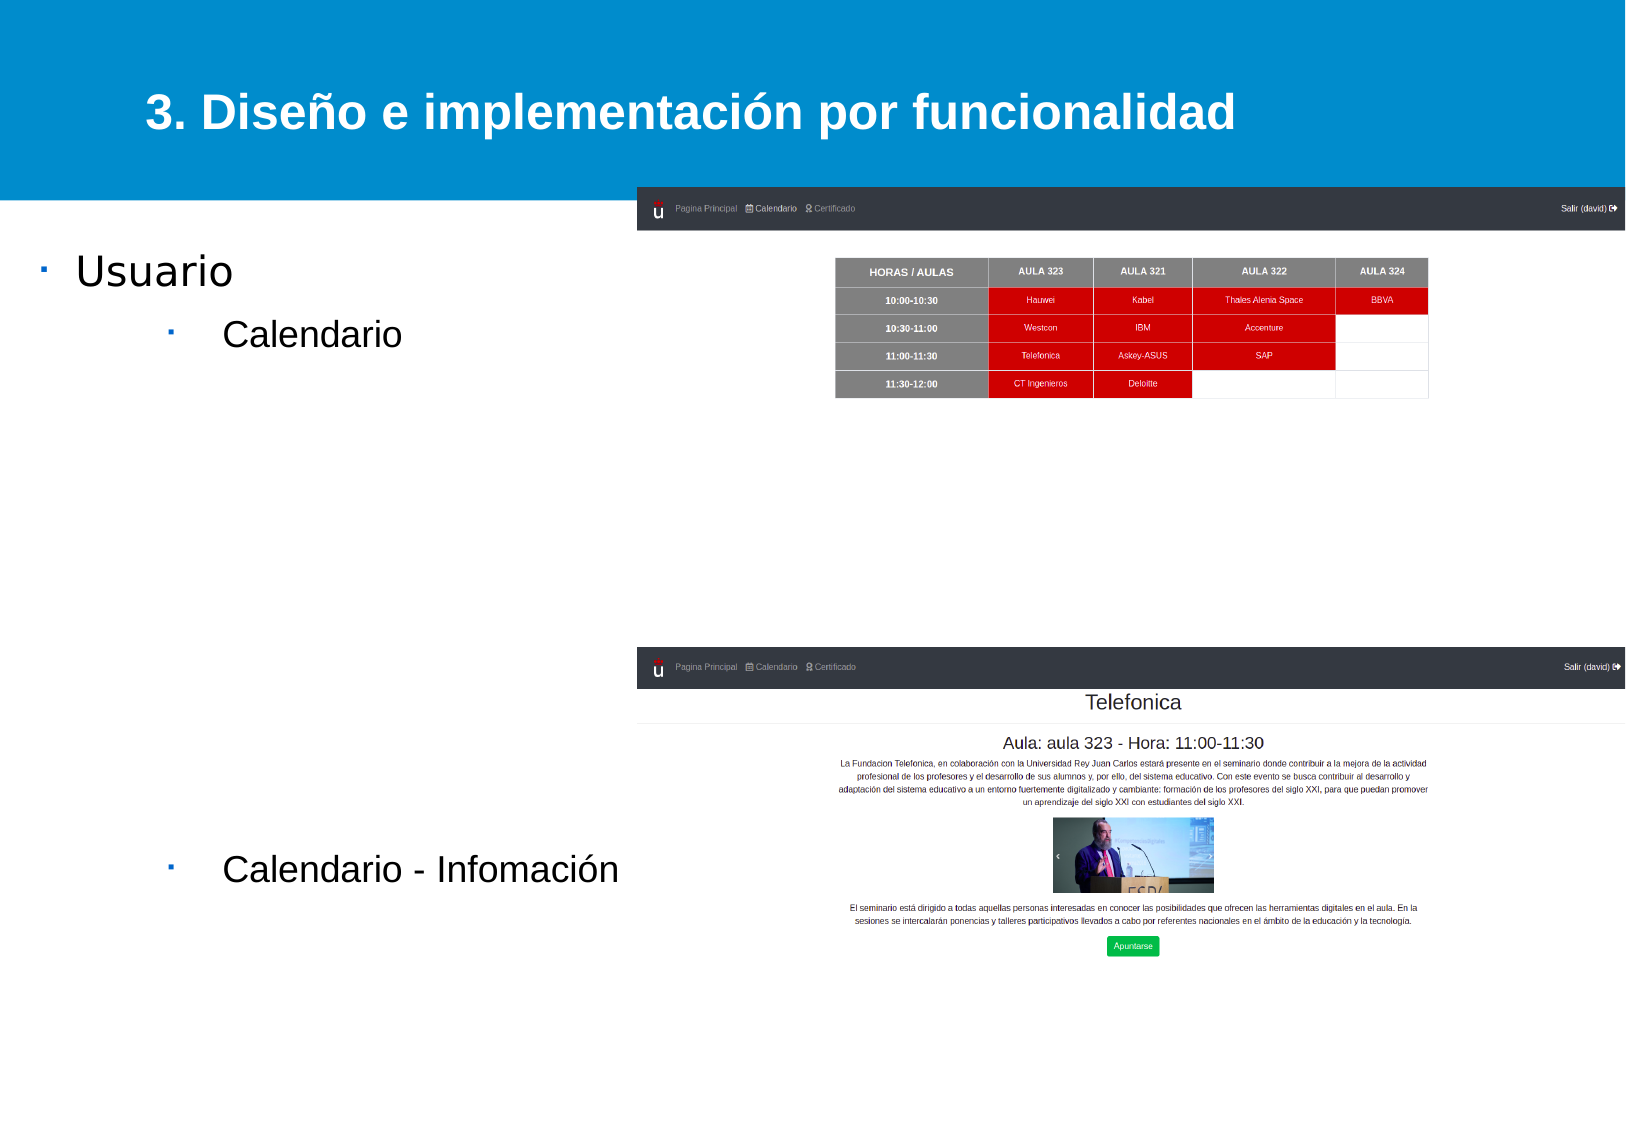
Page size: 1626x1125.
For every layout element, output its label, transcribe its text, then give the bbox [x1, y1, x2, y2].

title 3. Diseño e implementación por funcionalidad [115, 37, 1238, 188]
list Usuario Calendario Calendario - Infomación [0, 247, 1450, 901]
picture [637, 188, 1626, 1125]
